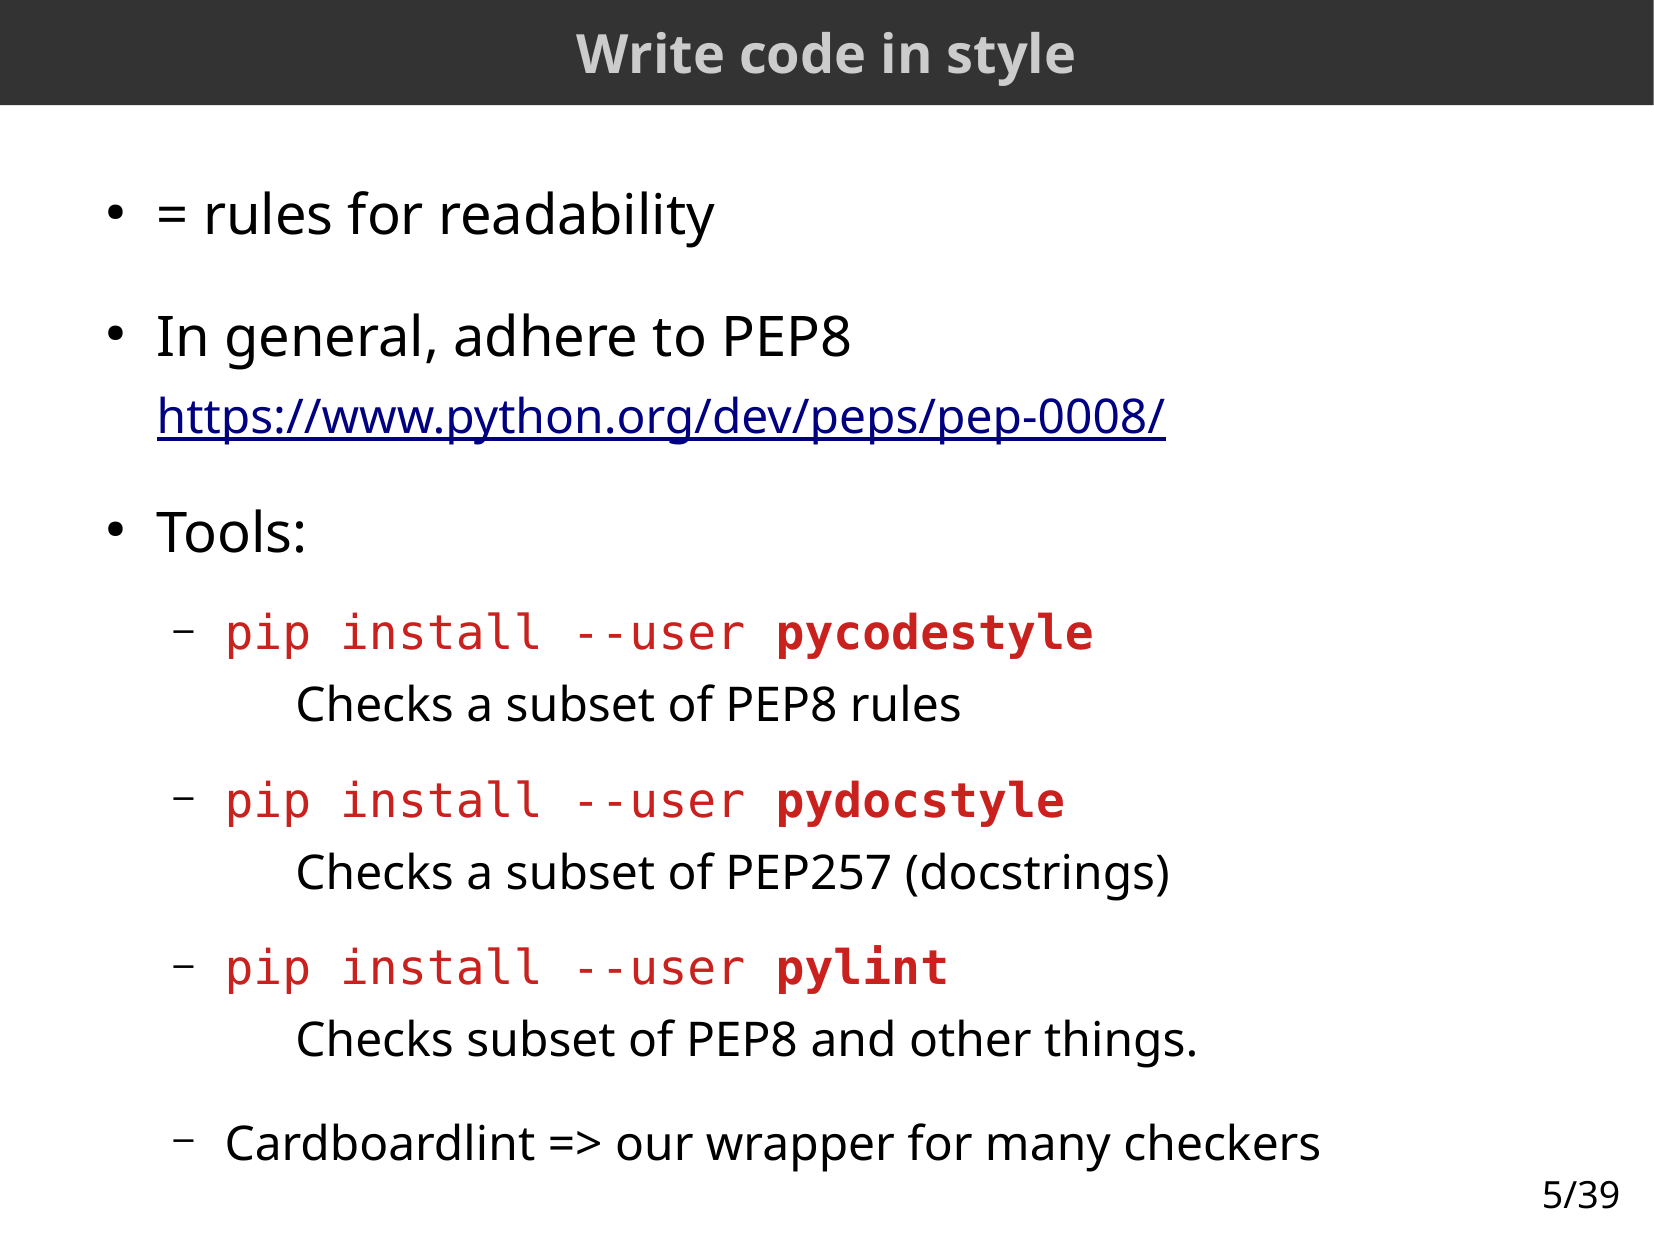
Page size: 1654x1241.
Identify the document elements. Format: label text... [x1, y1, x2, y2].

title Write code in style [0, 0, 1654, 105]
list = rules for readability In general, adhere to PEP8 https://www.python.org/dev/peps/pep-0008/ Tools: pip install --user pycodestyle Checks a subset of PEP8 rules pip install --user pydocstyle Checks a subset of PEP257 (docstrings) pip install --user pylint Checks subset of PEP8 and other things. Cardboardlint => our wrapper for many checkers [0, 105, 1654, 1241]
